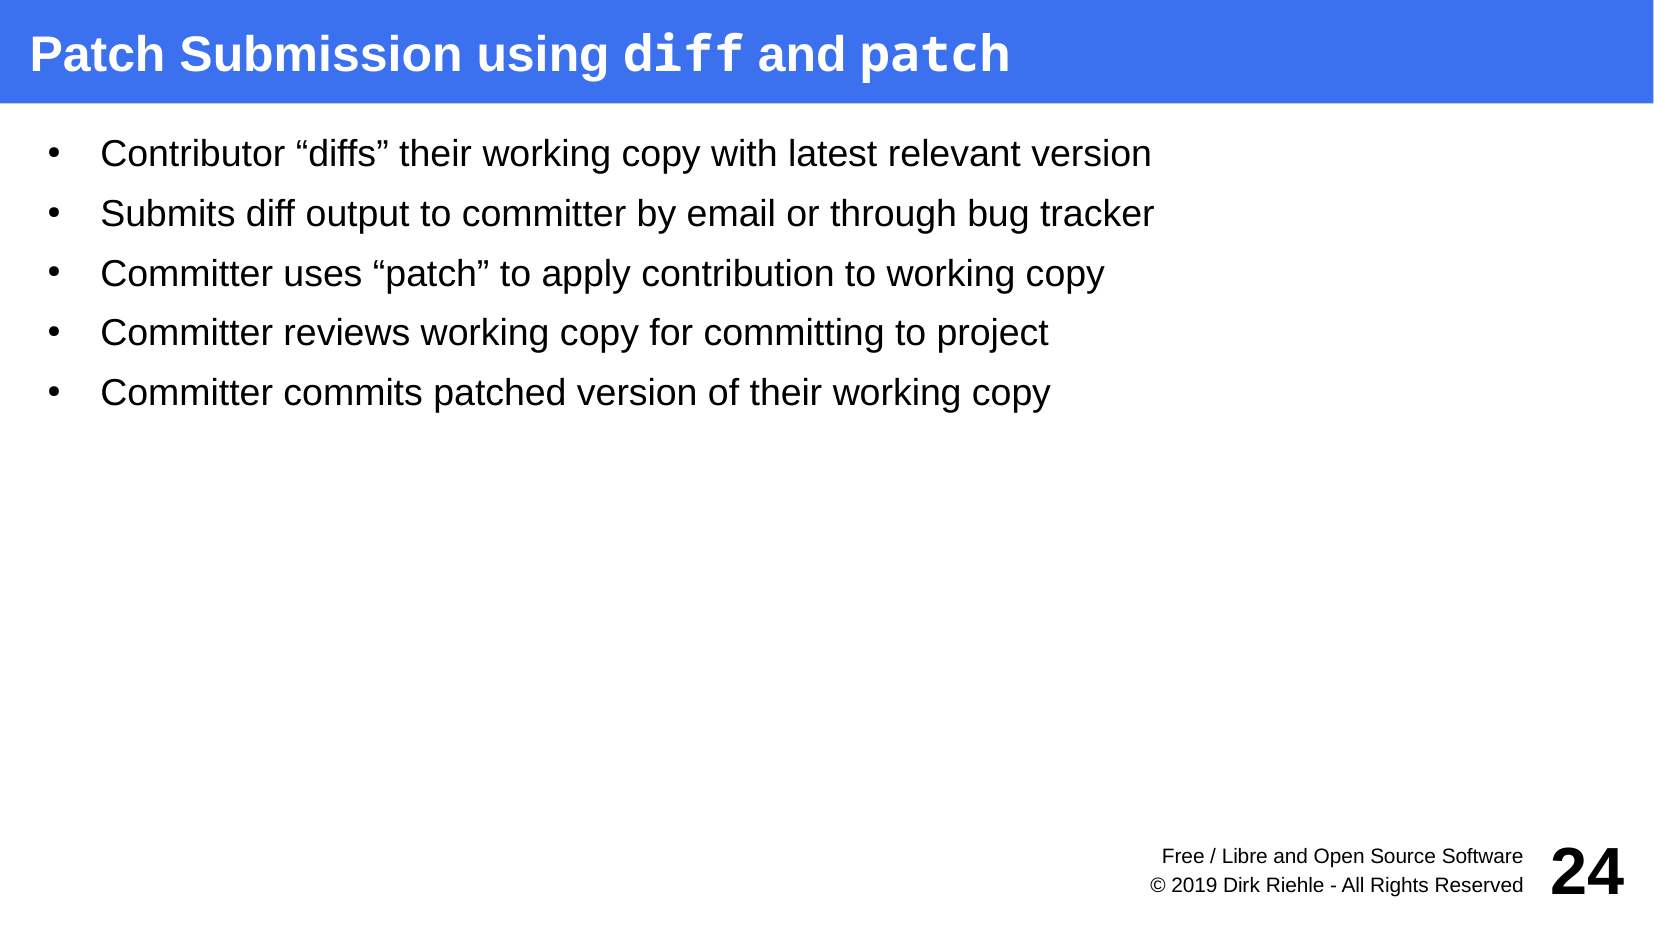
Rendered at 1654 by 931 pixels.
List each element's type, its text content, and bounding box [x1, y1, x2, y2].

list Contributor “diffs” their working copy with latest relevant version Submits diff output to committer by email or through bug tracker Committer uses “patch” to apply contribution to working copy Committer reviews working copy for committing to project Committer commits patched version of their working copy [29, 132, 1625, 813]
title Patch Submission using diff and patch [0, 0, 1654, 104]
